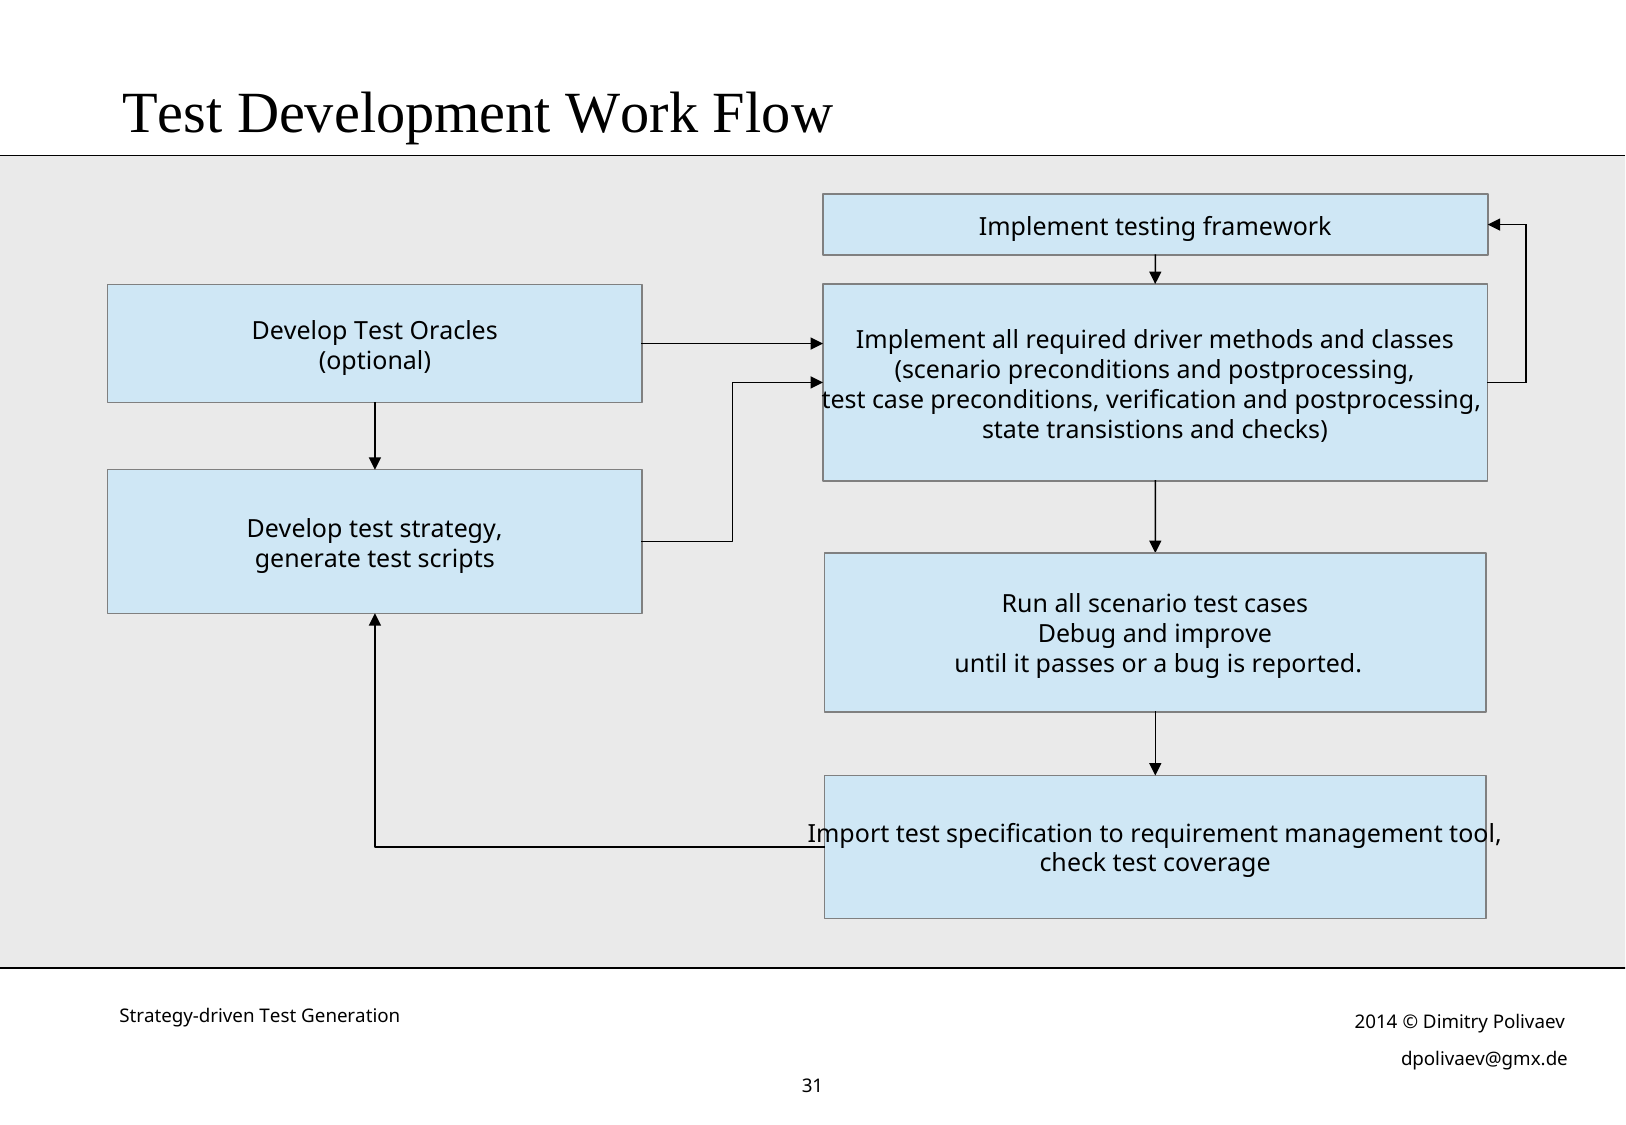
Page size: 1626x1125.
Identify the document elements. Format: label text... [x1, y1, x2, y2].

text_box Run all scenario test cases Debug and improve until it passes or a bug is reported. [824, 553, 1487, 712]
text_box Implement all required driver methods and classes (scenario preconditions and postprocessing, test case preconditions, verification and postprocessing, state transistions and checks) [822, 283, 1488, 481]
title Test Development Work Flow [122, 70, 1501, 145]
text_box Develop Test Oracles (optional) [107, 284, 643, 403]
text_box Develop test strategy, generate test scripts [107, 469, 643, 614]
text_box Implement testing framework [822, 193, 1488, 256]
text_box Import test specification to requirement management tool, check test coverage [824, 775, 1486, 919]
